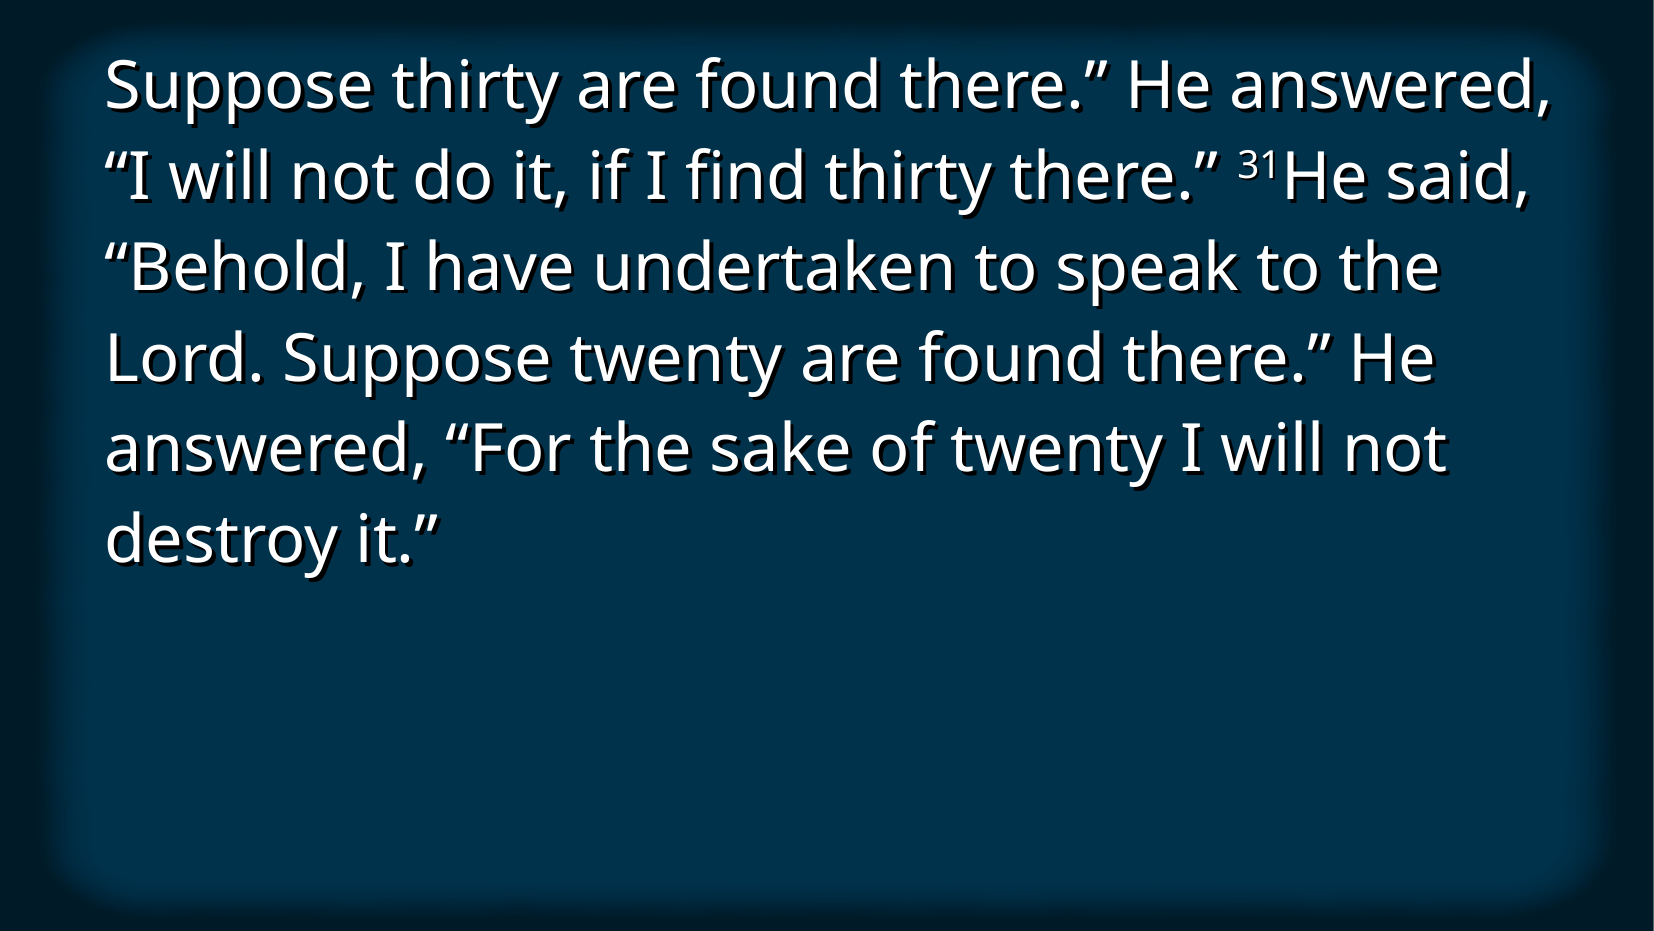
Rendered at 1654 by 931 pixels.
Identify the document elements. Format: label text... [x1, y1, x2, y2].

text_box Suppose thirty are found there.” He answered, “I will not do it, if I find thirty there.” 31He said, “Behold, I have undertaken to speak to the Lord. Suppose twenty are found there.” He answered, “For the sake of twenty I will not destroy it.” [90, 30, 1576, 489]
picture [0, 0, 1654, 931]
